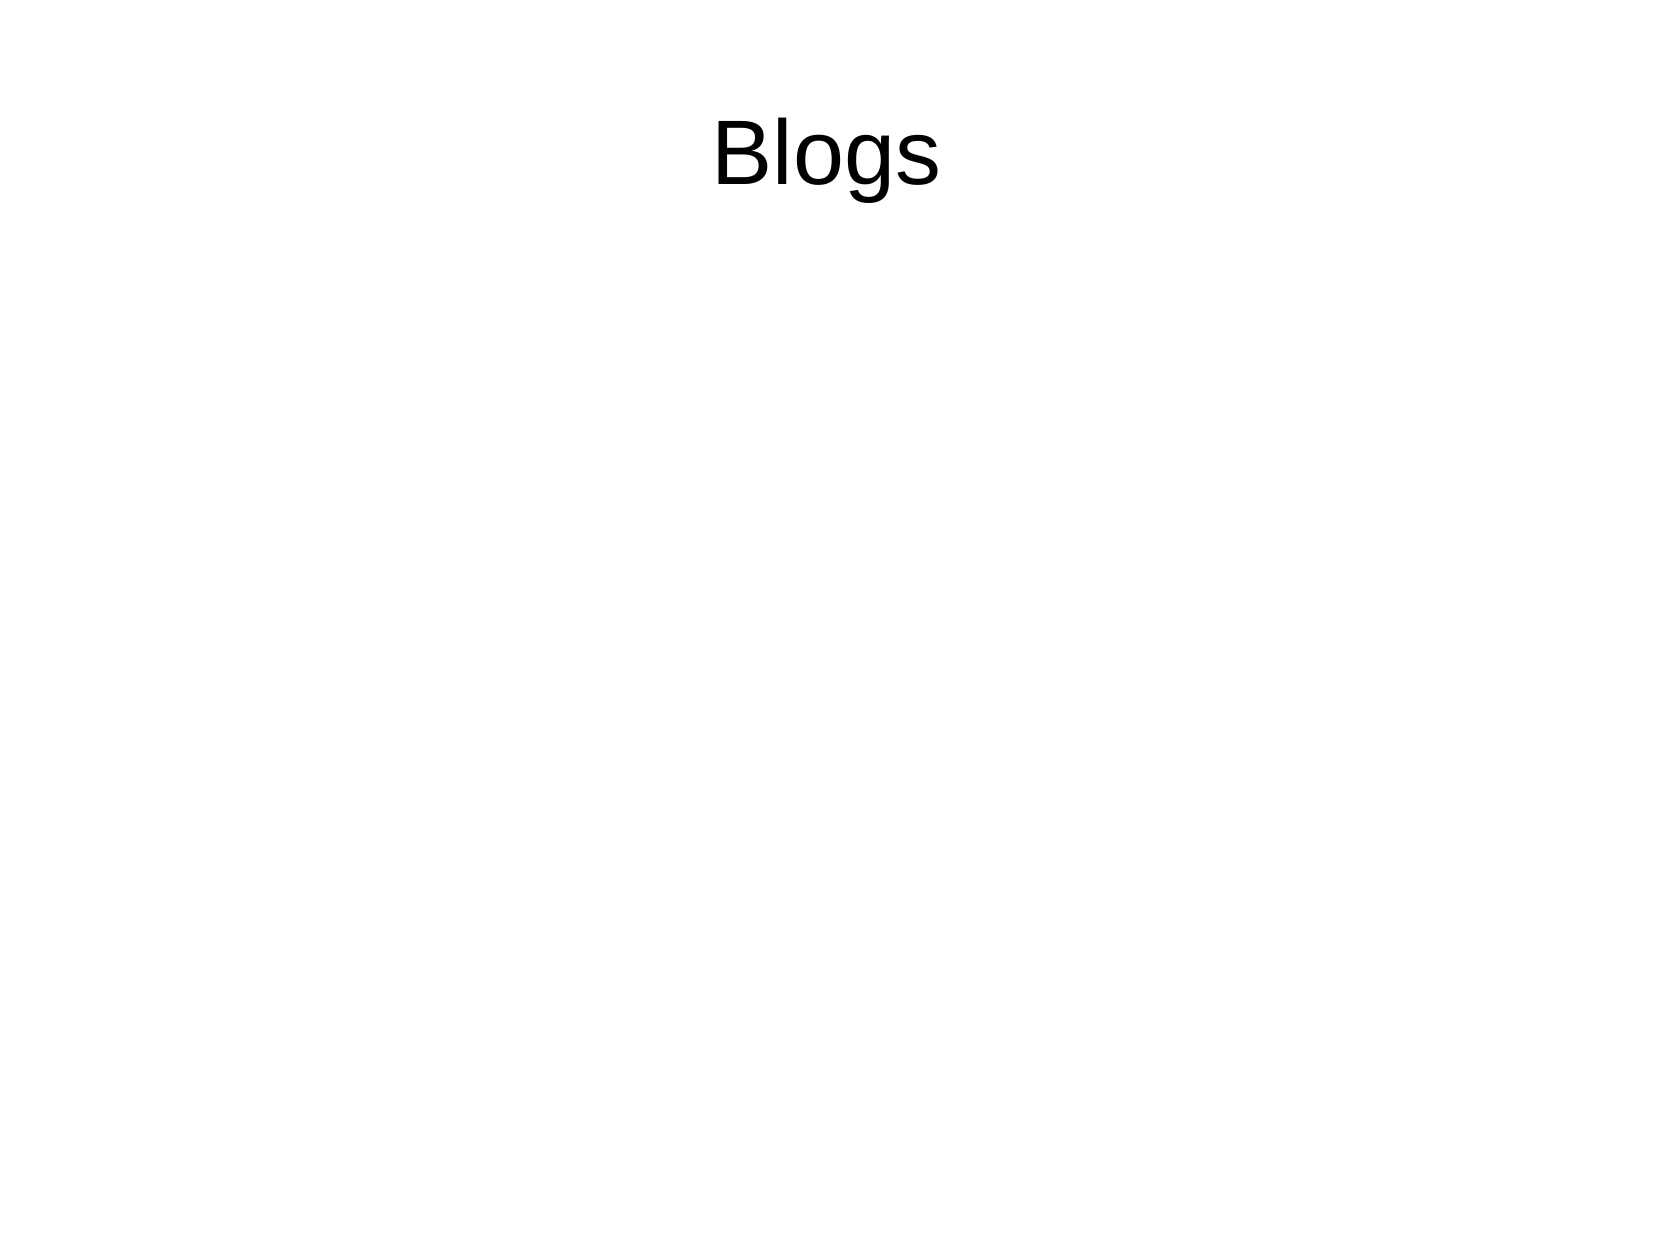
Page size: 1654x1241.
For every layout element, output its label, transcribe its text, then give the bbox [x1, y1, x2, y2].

title Blogs [82, 49, 1571, 257]
